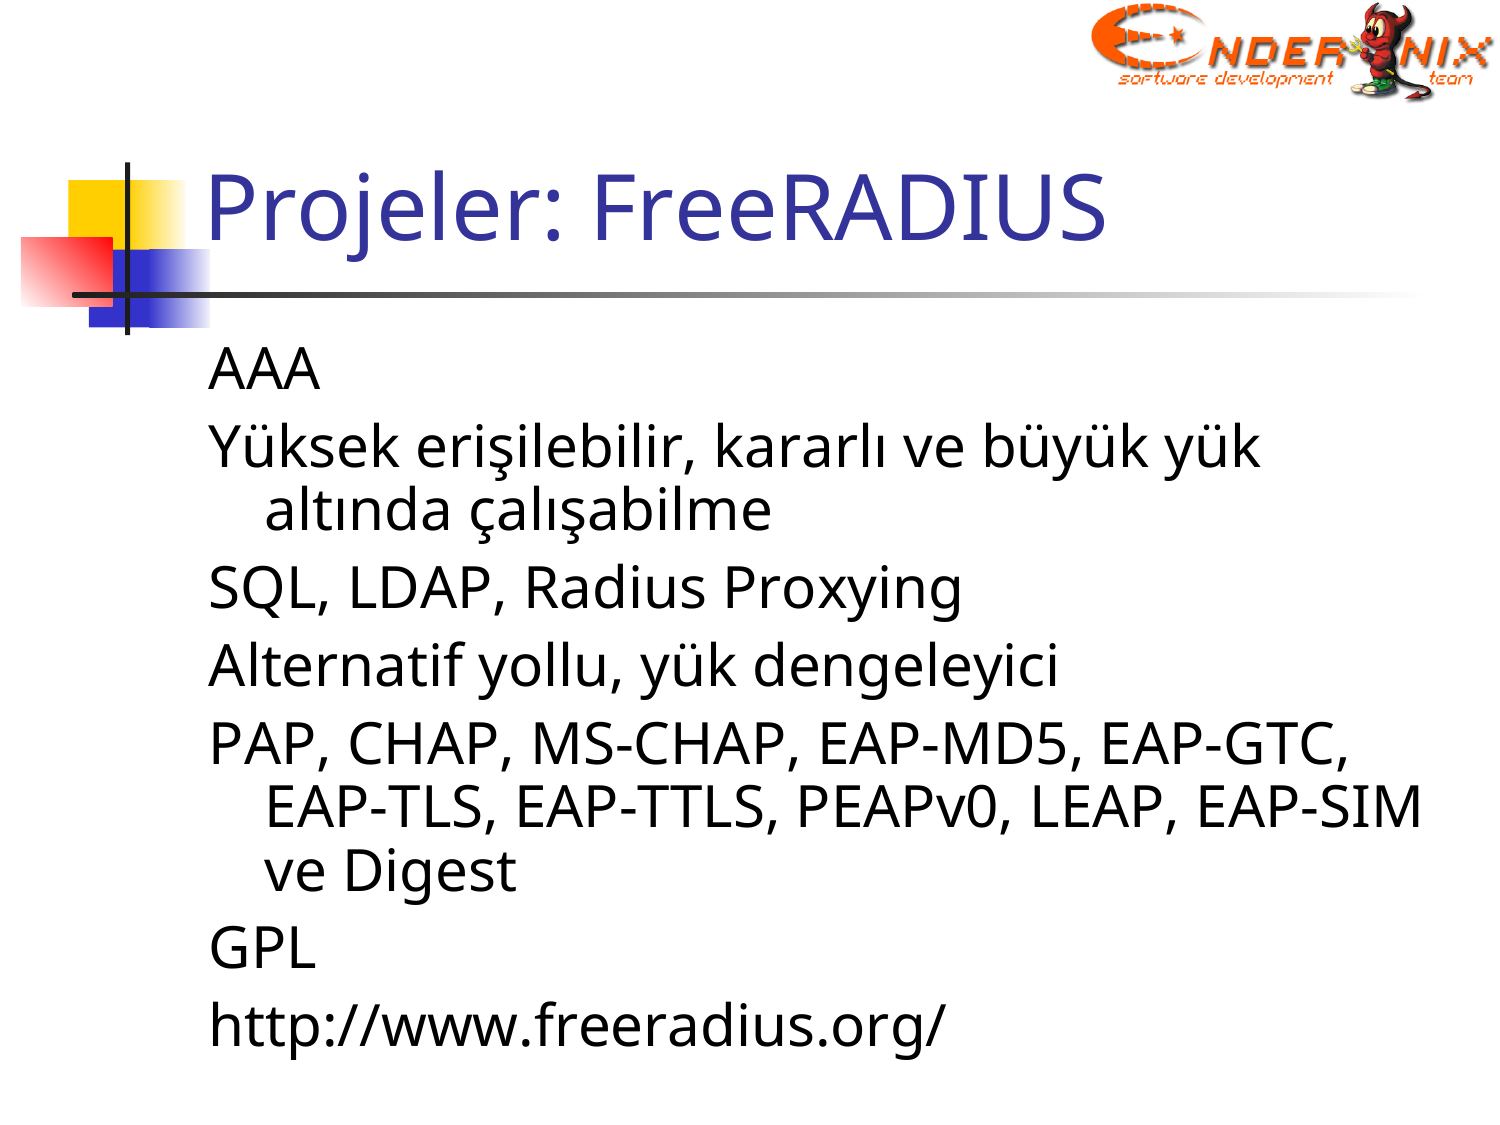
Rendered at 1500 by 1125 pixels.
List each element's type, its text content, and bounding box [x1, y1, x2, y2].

title Projeler: FreeRADIUS [188, 35, 1468, 276]
list AAA Yüksek erişilebilir, kararlı ve büyük yük altında çalışabilme SQL, LDAP, Radius Proxying Alternatif yollu, yük dengeleyici PAP, CHAP, MS-CHAP, EAP-MD5, EAP-GTC, EAP-TLS, EAP-TTLS, PEAPv0, LEAP, EAP-SIM ve Digest GPL http://www.freeradius.org/ [193, 331, 1469, 1007]
picture [1069, 0, 1500, 105]
